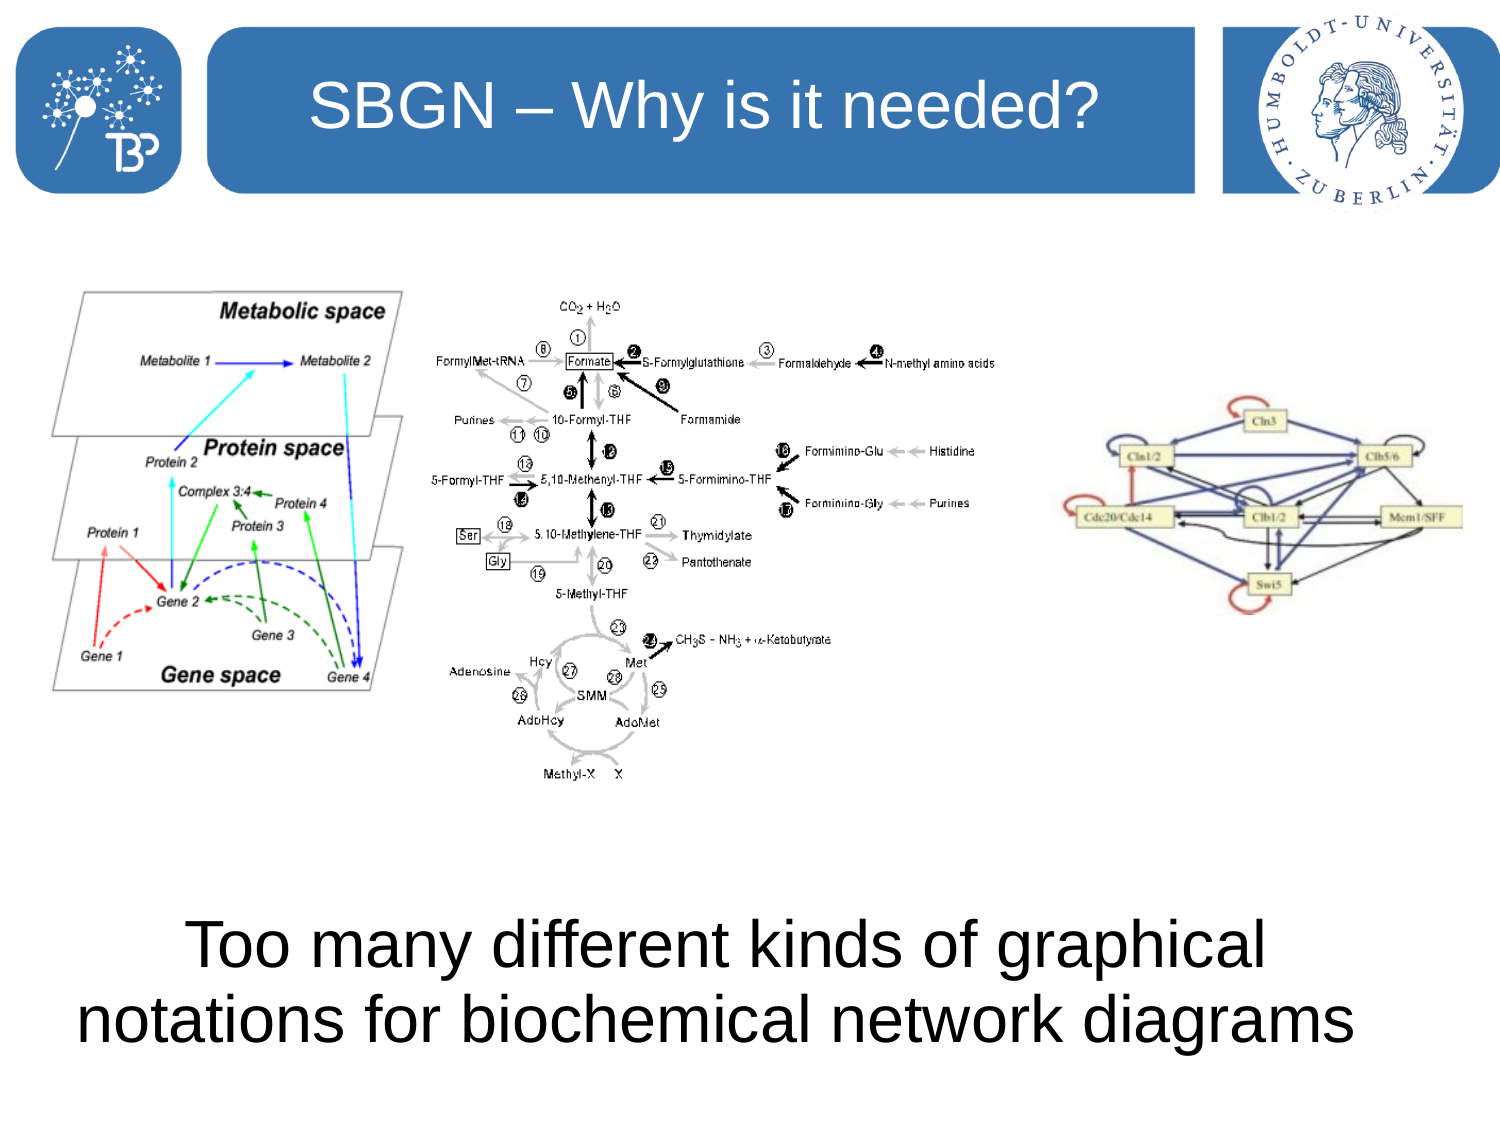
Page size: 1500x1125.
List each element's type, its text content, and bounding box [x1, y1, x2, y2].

picture [1050, 393, 1463, 616]
text_box Too many different kinds of graphical notations for biochemical network diagrams [26, 900, 1426, 1102]
picture [420, 299, 1007, 789]
picture [15, 7, 1500, 213]
title SBGN – Why is it needed? [240, 45, 1171, 165]
picture [45, 284, 410, 698]
